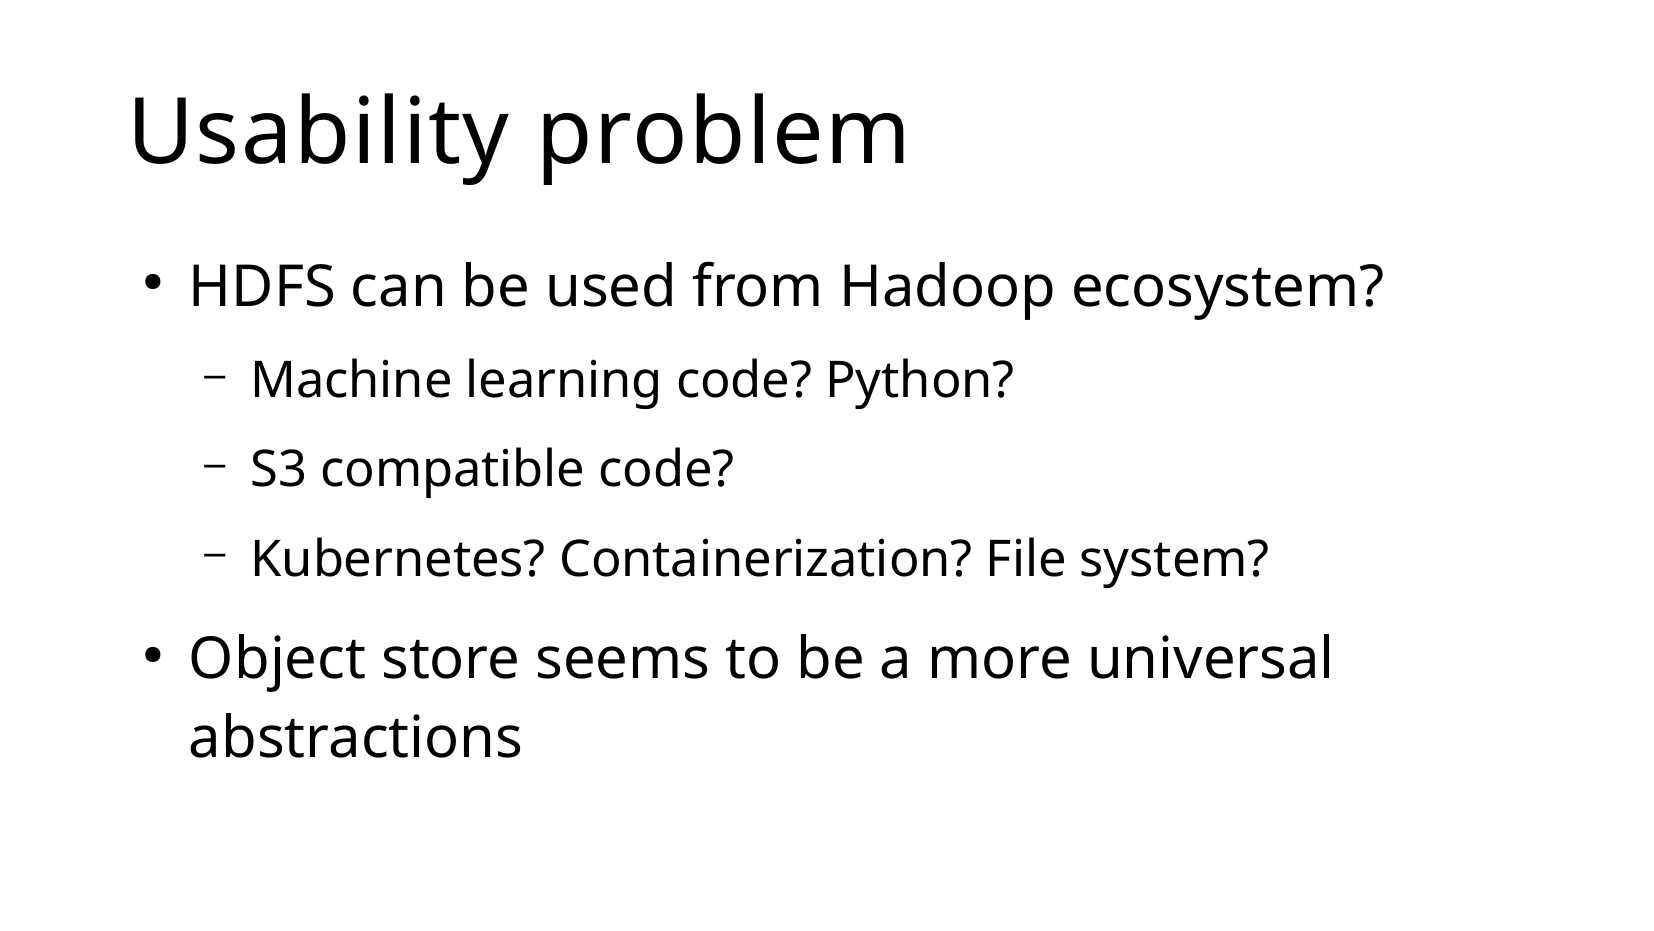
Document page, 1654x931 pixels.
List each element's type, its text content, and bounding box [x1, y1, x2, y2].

title Usability problem [127, 69, 1654, 187]
list HDFS can be used from Hadoop ecosystem? Machine learning code? Python? S3 compatible code? Kubernetes? Containerization? File system? Object store seems to be a more universal abstractions [127, 244, 1527, 784]
